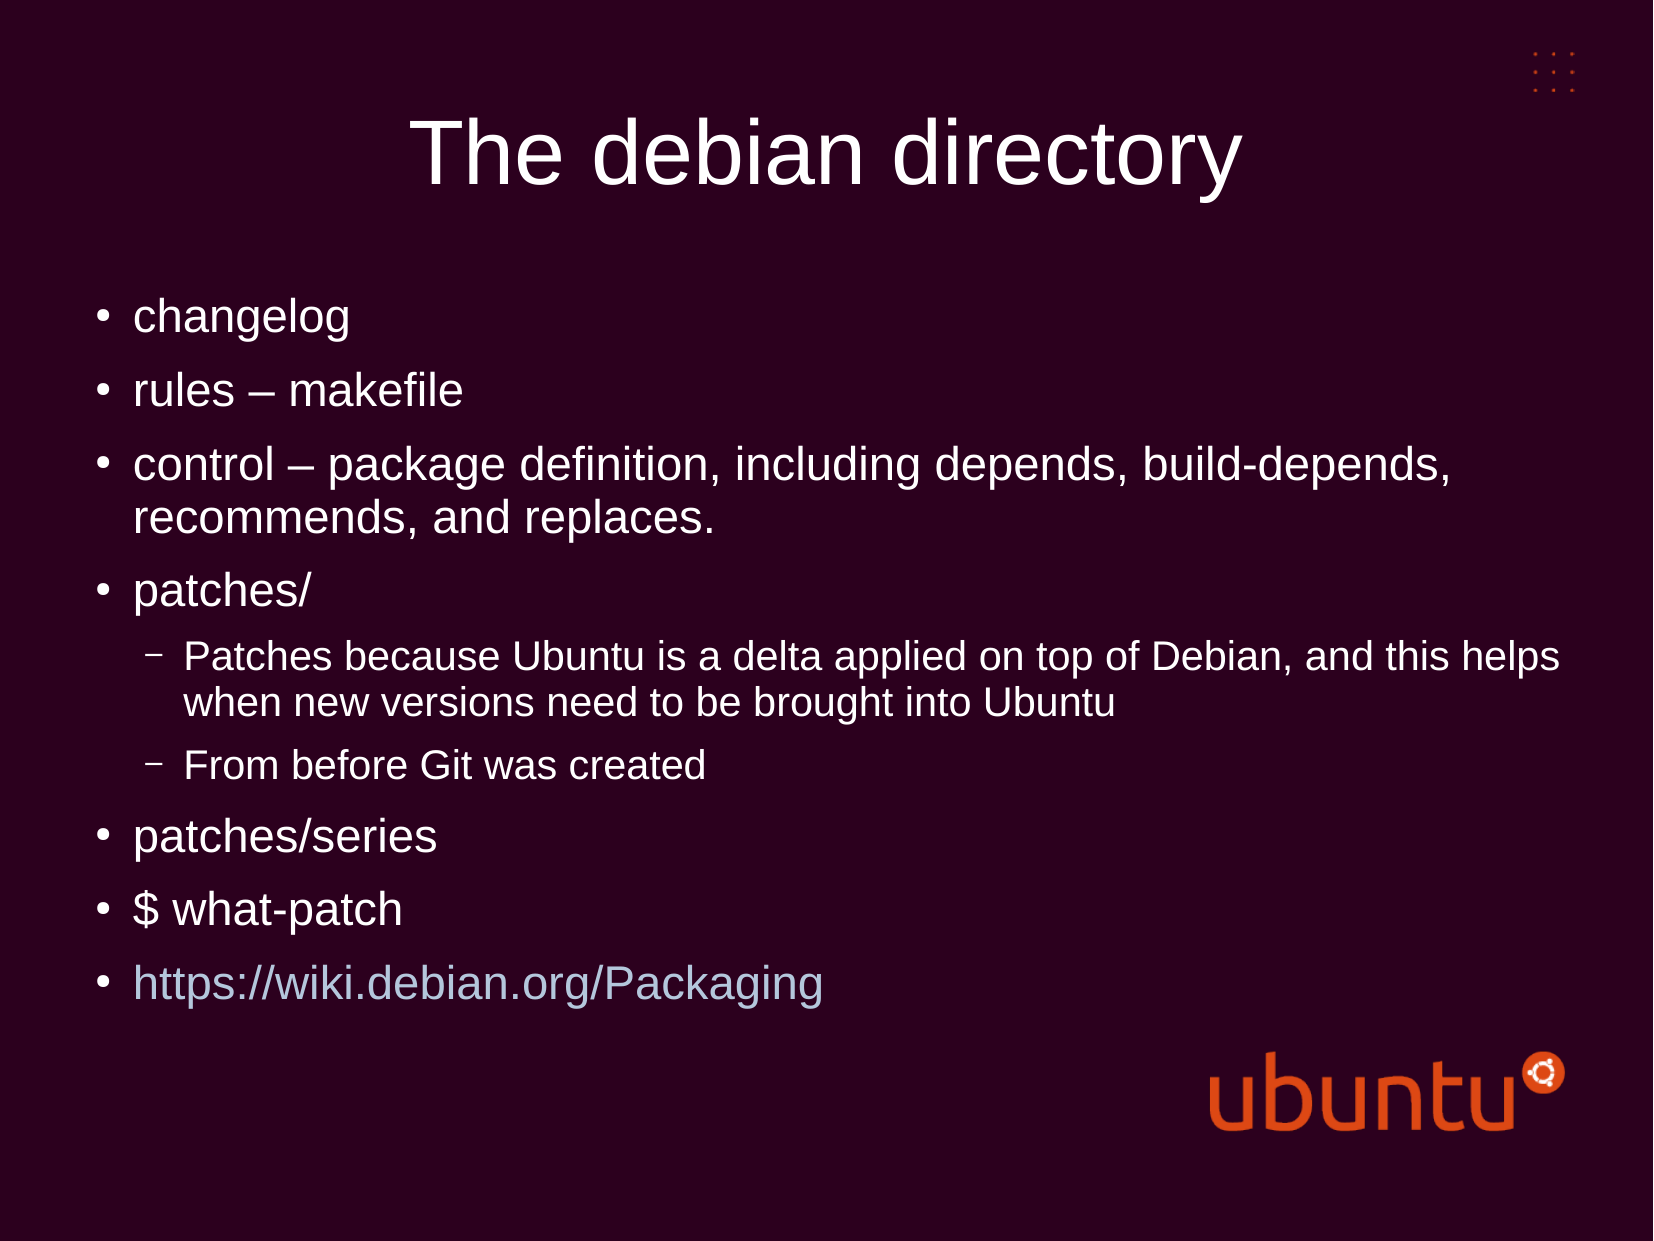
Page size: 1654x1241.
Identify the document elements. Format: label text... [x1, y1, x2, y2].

picture [1571, 49, 1575, 94]
list changelog rules – makefile control – package definition, including depends, build-depends, recommends, and replaces. patches/ Patches because Ubuntu is a delta applied on top of Debian, and this helps when new versions need to be brought into Ubuntu From before Git was created patches/series $ what-patch https://wiki.debian.org/Packaging [82, 290, 1571, 1010]
picture [1121, 960, 1653, 1223]
title The debian directory [82, 49, 1571, 257]
